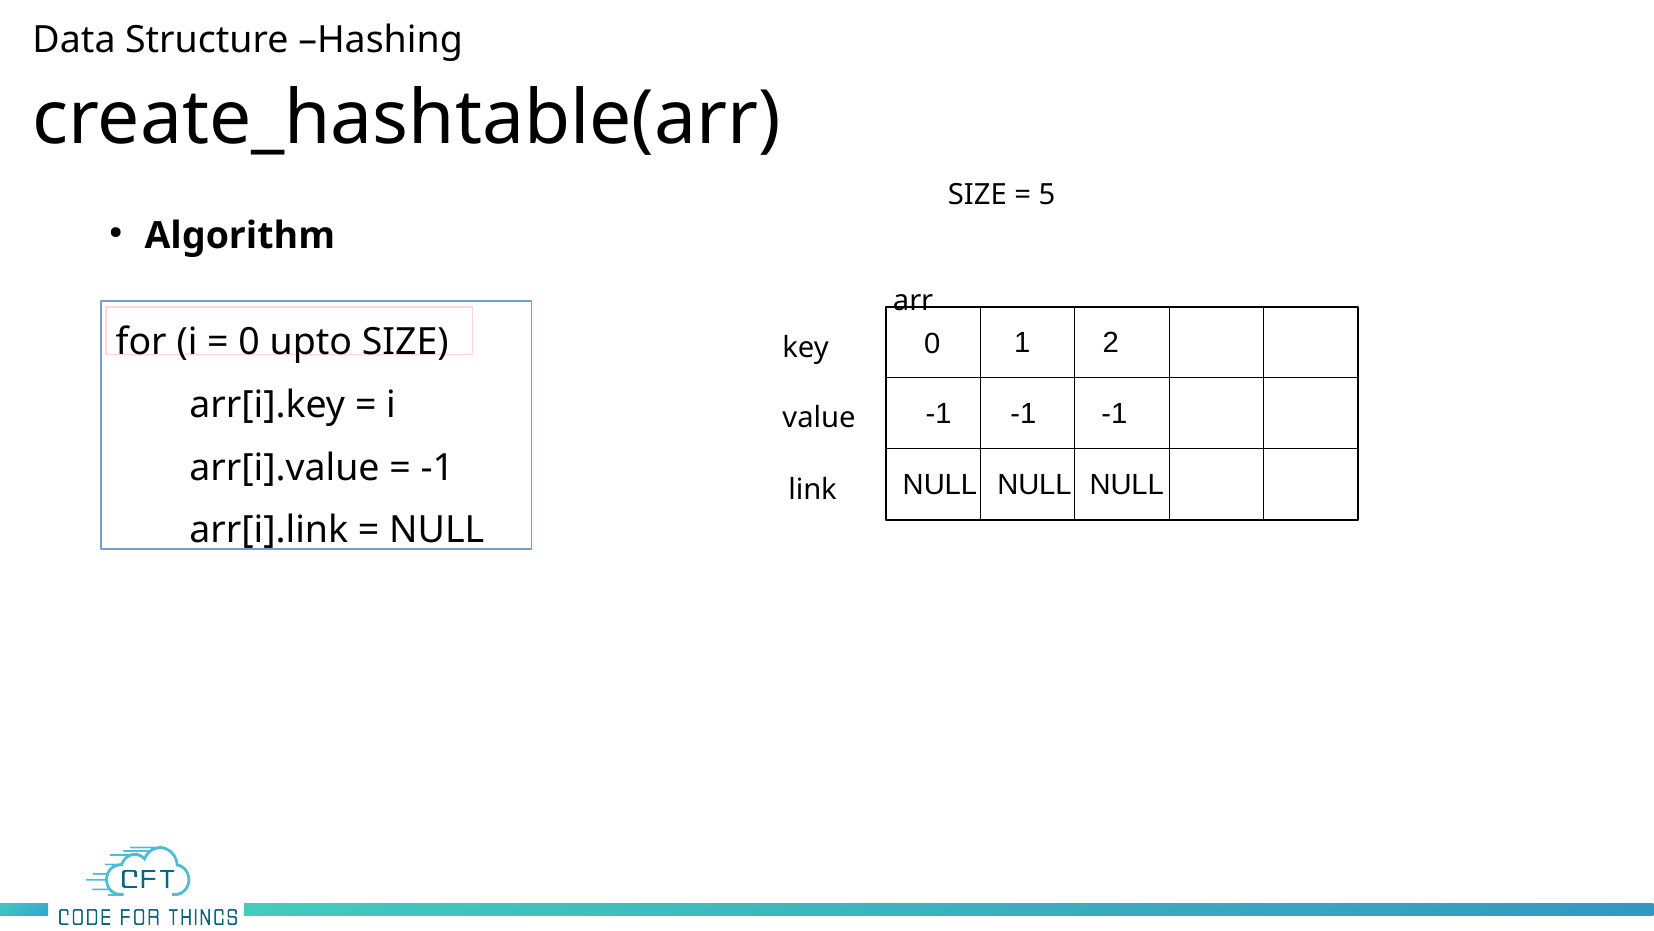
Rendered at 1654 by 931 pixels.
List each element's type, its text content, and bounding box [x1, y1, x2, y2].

text_box link [773, 460, 863, 510]
text_box SIZE = 5 [933, 165, 1111, 215]
text_box value [767, 389, 898, 473]
text_box [922, 322, 980, 377]
text_box 1 [999, 318, 1046, 367]
text_box key [767, 318, 922, 403]
text_box [1264, 449, 1359, 520]
text_box [898, 449, 980, 460]
text_box -1 [1086, 389, 1143, 438]
text_box [1075, 307, 1169, 377]
text_box [1170, 307, 1263, 377]
text_box 2 [1087, 318, 1134, 367]
text_box [898, 378, 980, 448]
text_box 0 [909, 319, 956, 368]
text_box -1 [910, 389, 967, 438]
text_box [885, 473, 980, 520]
text_box NULL [982, 460, 1074, 508]
text_box [1264, 378, 1359, 448]
picture [59, 846, 237, 925]
text_box arr [878, 272, 1056, 322]
text_box [1170, 449, 1263, 520]
text_box [1075, 449, 1169, 460]
text_box [1075, 508, 1169, 520]
text_box [981, 508, 1074, 520]
text_box Algorithm [94, 200, 886, 269]
text_box [981, 378, 1074, 448]
text_box [1264, 307, 1359, 377]
text_box NULL [887, 460, 993, 509]
text_box [1170, 378, 1263, 448]
text_box for (i = 0 upto SIZE) arr[i].key = i arr[i].value = -1 arr[i].link = NULL [100, 307, 567, 550]
text_box [100, 301, 532, 307]
text_box [981, 307, 1074, 377]
text_box -1 [995, 389, 1052, 438]
text_box [981, 449, 1074, 460]
text_box NULL [1074, 460, 1179, 508]
title Data Structure –Hashing create_hashtable(arr) [32, 12, 1184, 166]
text_box [1075, 378, 1169, 448]
